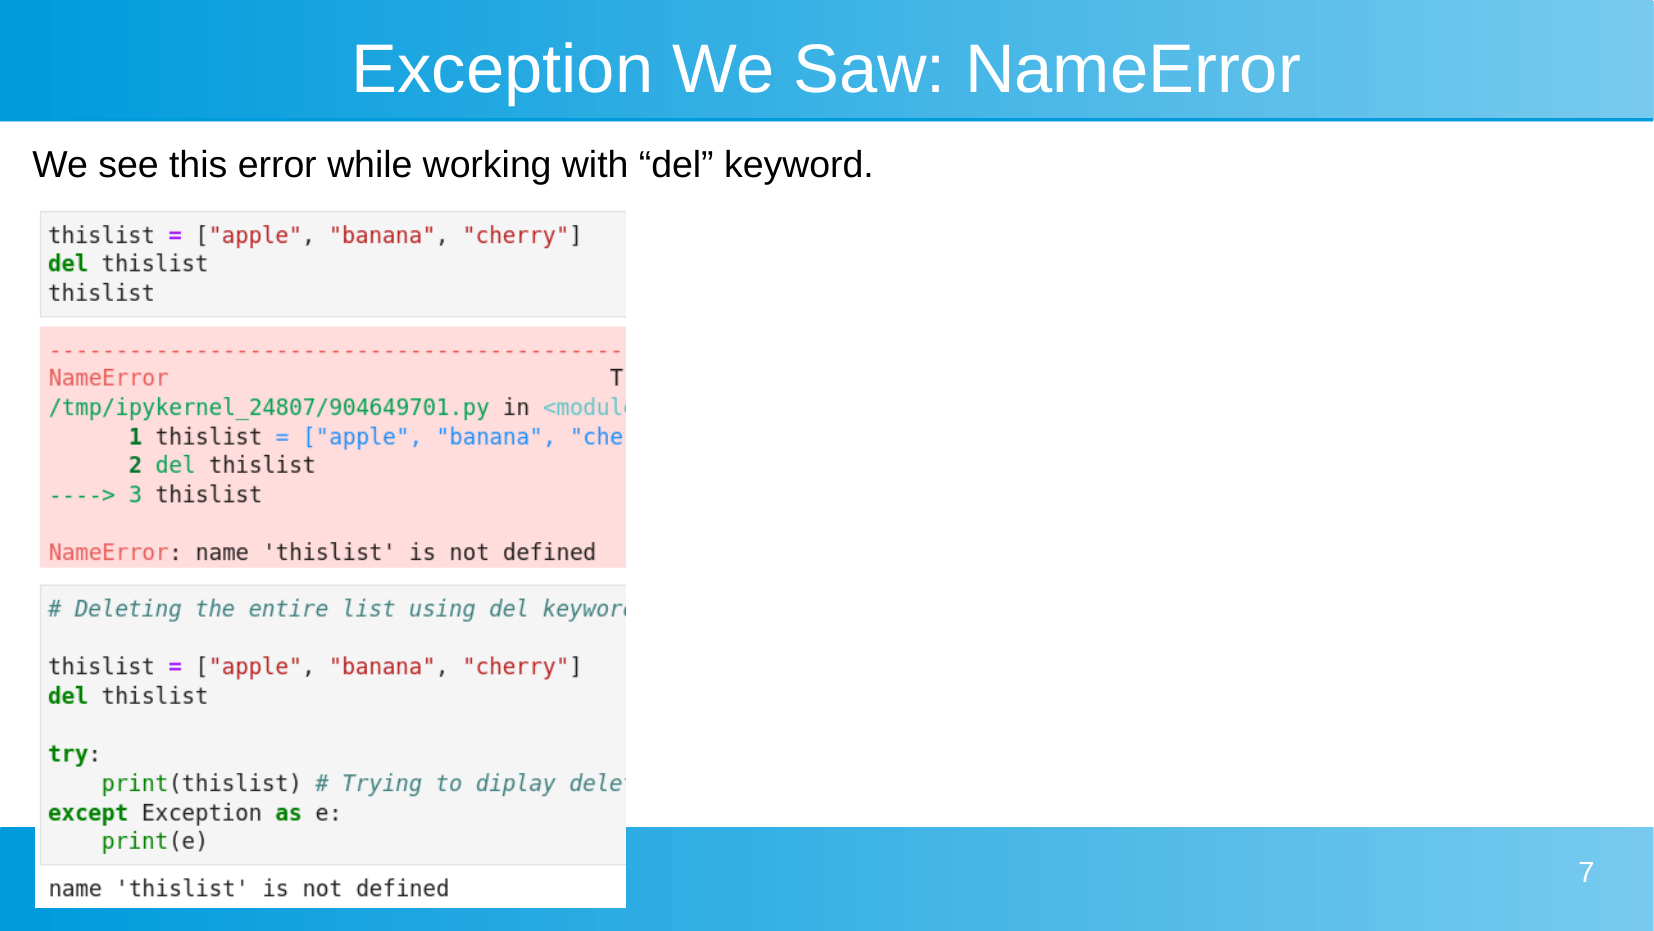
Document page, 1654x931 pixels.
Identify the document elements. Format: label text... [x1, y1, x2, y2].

text_box We see this error while working with “del” keyword. [17, 135, 1583, 193]
picture [35, 206, 626, 908]
title Exception We Saw: NameError [59, 29, 1595, 108]
